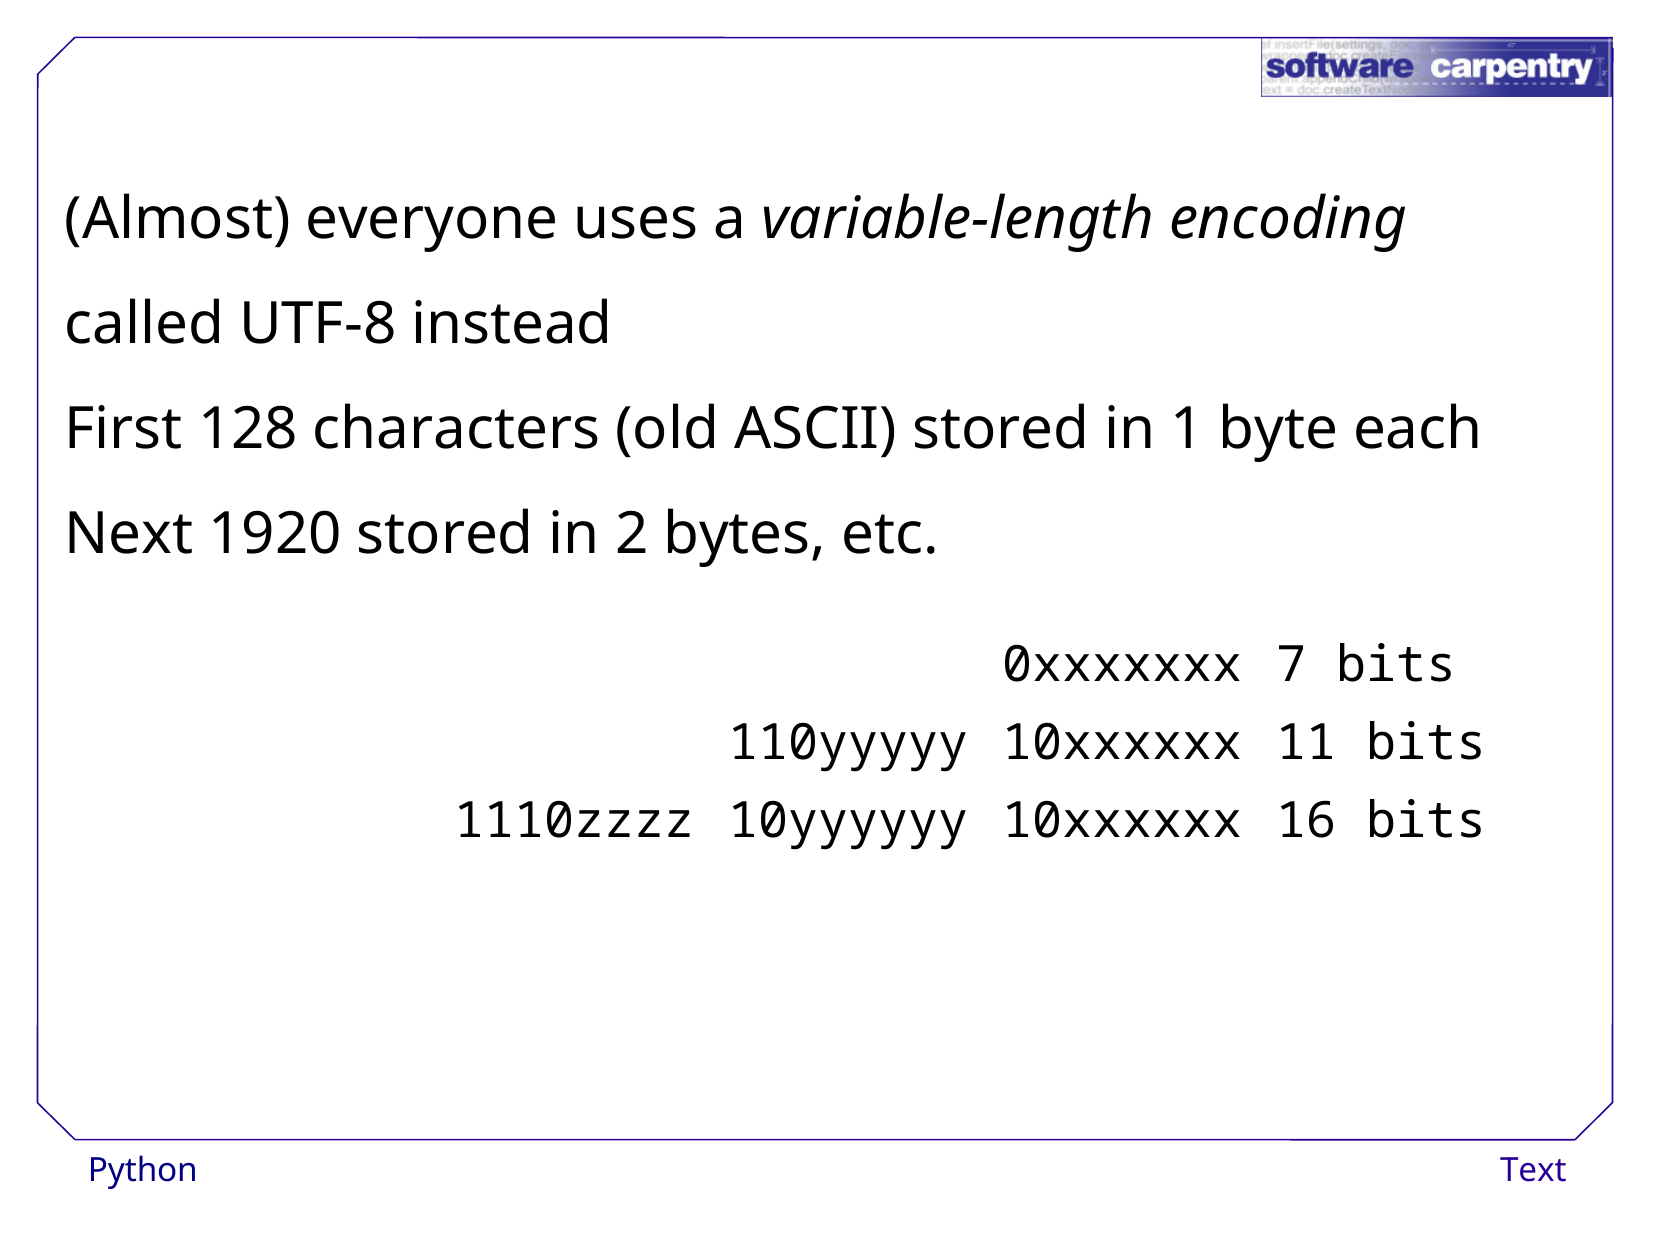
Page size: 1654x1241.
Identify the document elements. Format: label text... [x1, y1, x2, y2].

table_cell 110yyyyy [714, 708, 988, 786]
table_cell [440, 708, 714, 786]
table_cell [165, 786, 440, 864]
table_cell 1110zzzz [440, 786, 714, 864]
table_cell 11 bits [1261, 708, 1536, 786]
table_header 7 bits [1261, 630, 1536, 708]
table_header [714, 630, 988, 708]
table_header 0xxxxxxx [988, 630, 1261, 708]
table_cell 16 bits [1261, 786, 1536, 864]
table_header [440, 630, 714, 708]
table_cell 10xxxxxx [988, 708, 1261, 786]
table_cell [165, 708, 440, 786]
table_cell 10xxxxxx [988, 786, 1261, 864]
picture [1261, 39, 1613, 97]
table_header [165, 630, 440, 708]
text_box (Almost) everyone uses a variable-length encoding called UTF-8 instead First 128 characters (old ASCII) stored in 1 byte each Next 1920 stored in 2 bytes, etc. [49, 137, 1649, 574]
table_cell 10yyyyyy [714, 786, 988, 864]
